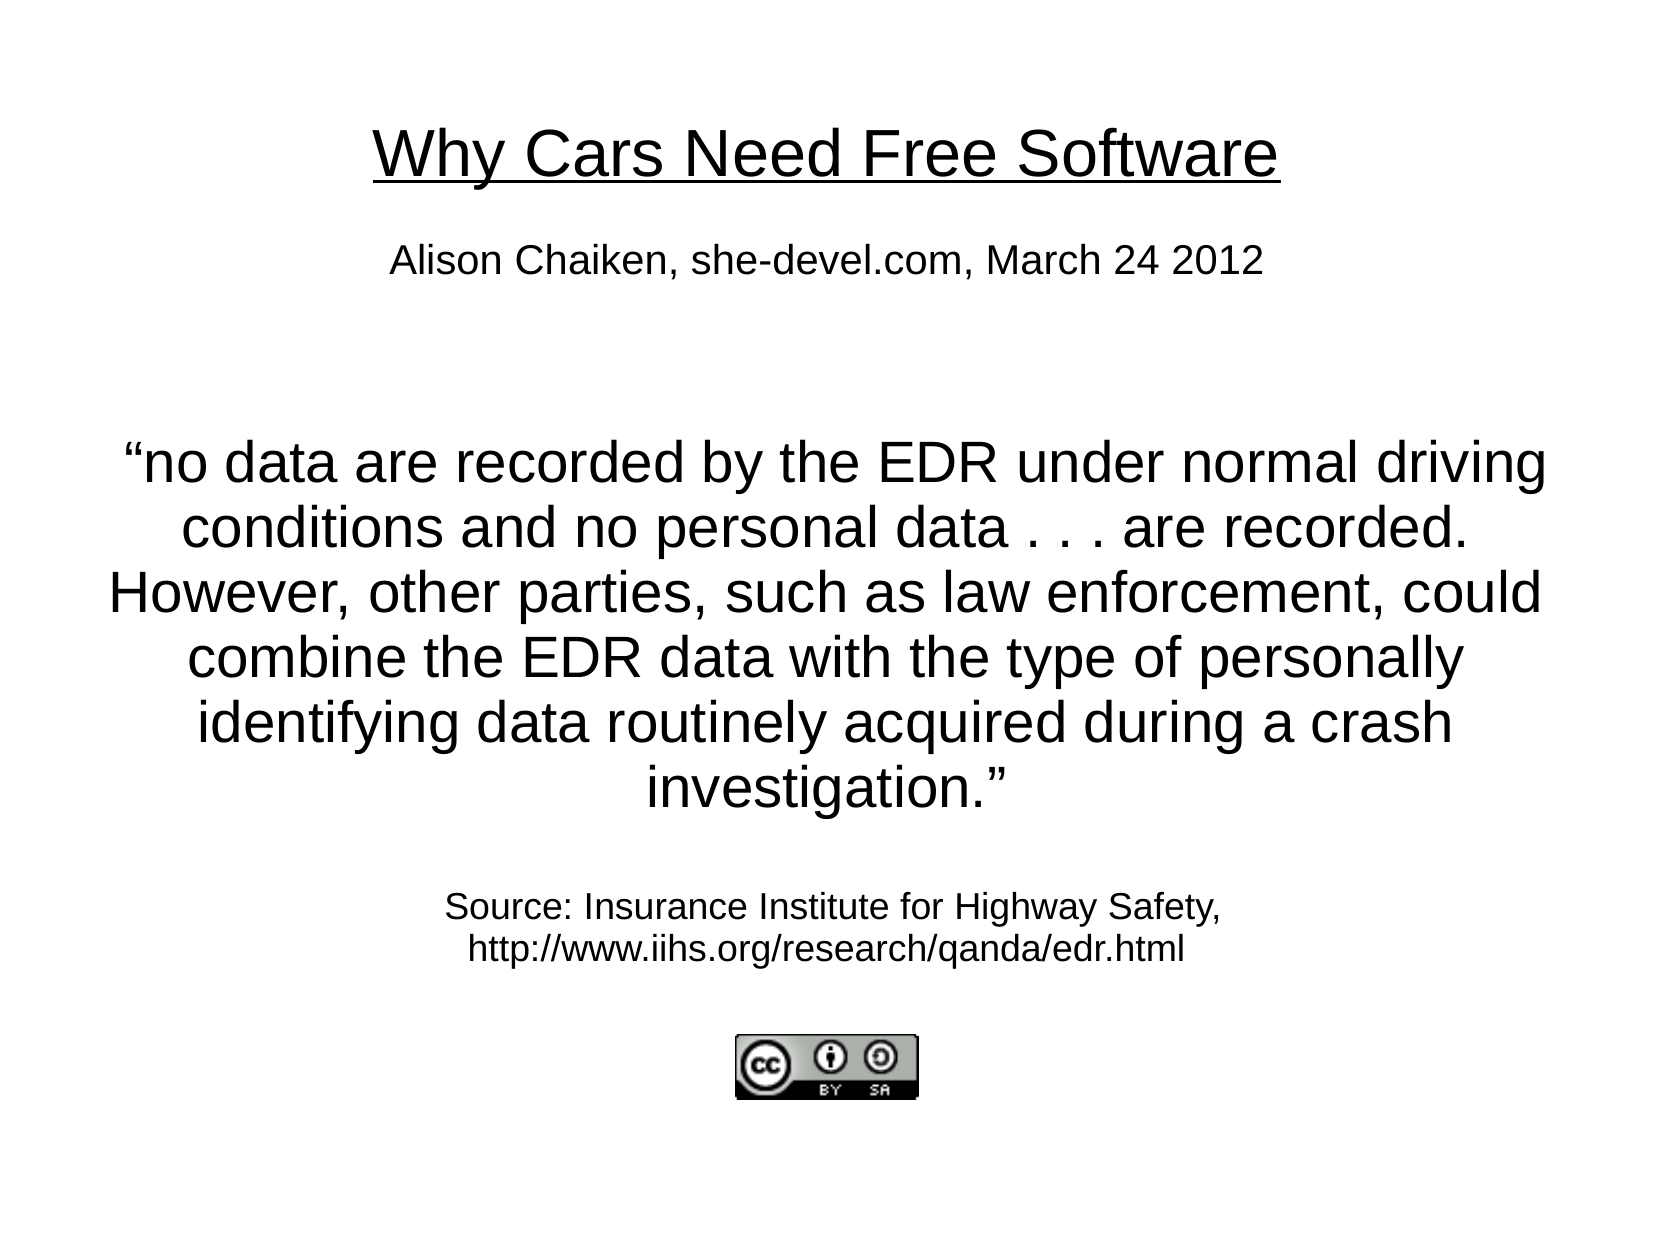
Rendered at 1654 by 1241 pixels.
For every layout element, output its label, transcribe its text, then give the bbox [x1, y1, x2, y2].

title Why Cars Need Free Software [82, 49, 1571, 257]
picture [735, 1034, 919, 1100]
subtitle “no data are recorded by the EDR under normal driving conditions and no personal data . . . are recorded. However, other parties, such as law enforcement, could combine the EDR data with the type of personally identifying data routinely acquired during a crash investigation.” Source: Insurance Institute for Highway Safety, http://www.iihs.org/research/qanda/edr.html [82, 290, 1571, 1109]
text_box Alison Chaiken, she-devel.com, March 24 2012 [370, 225, 1284, 296]
